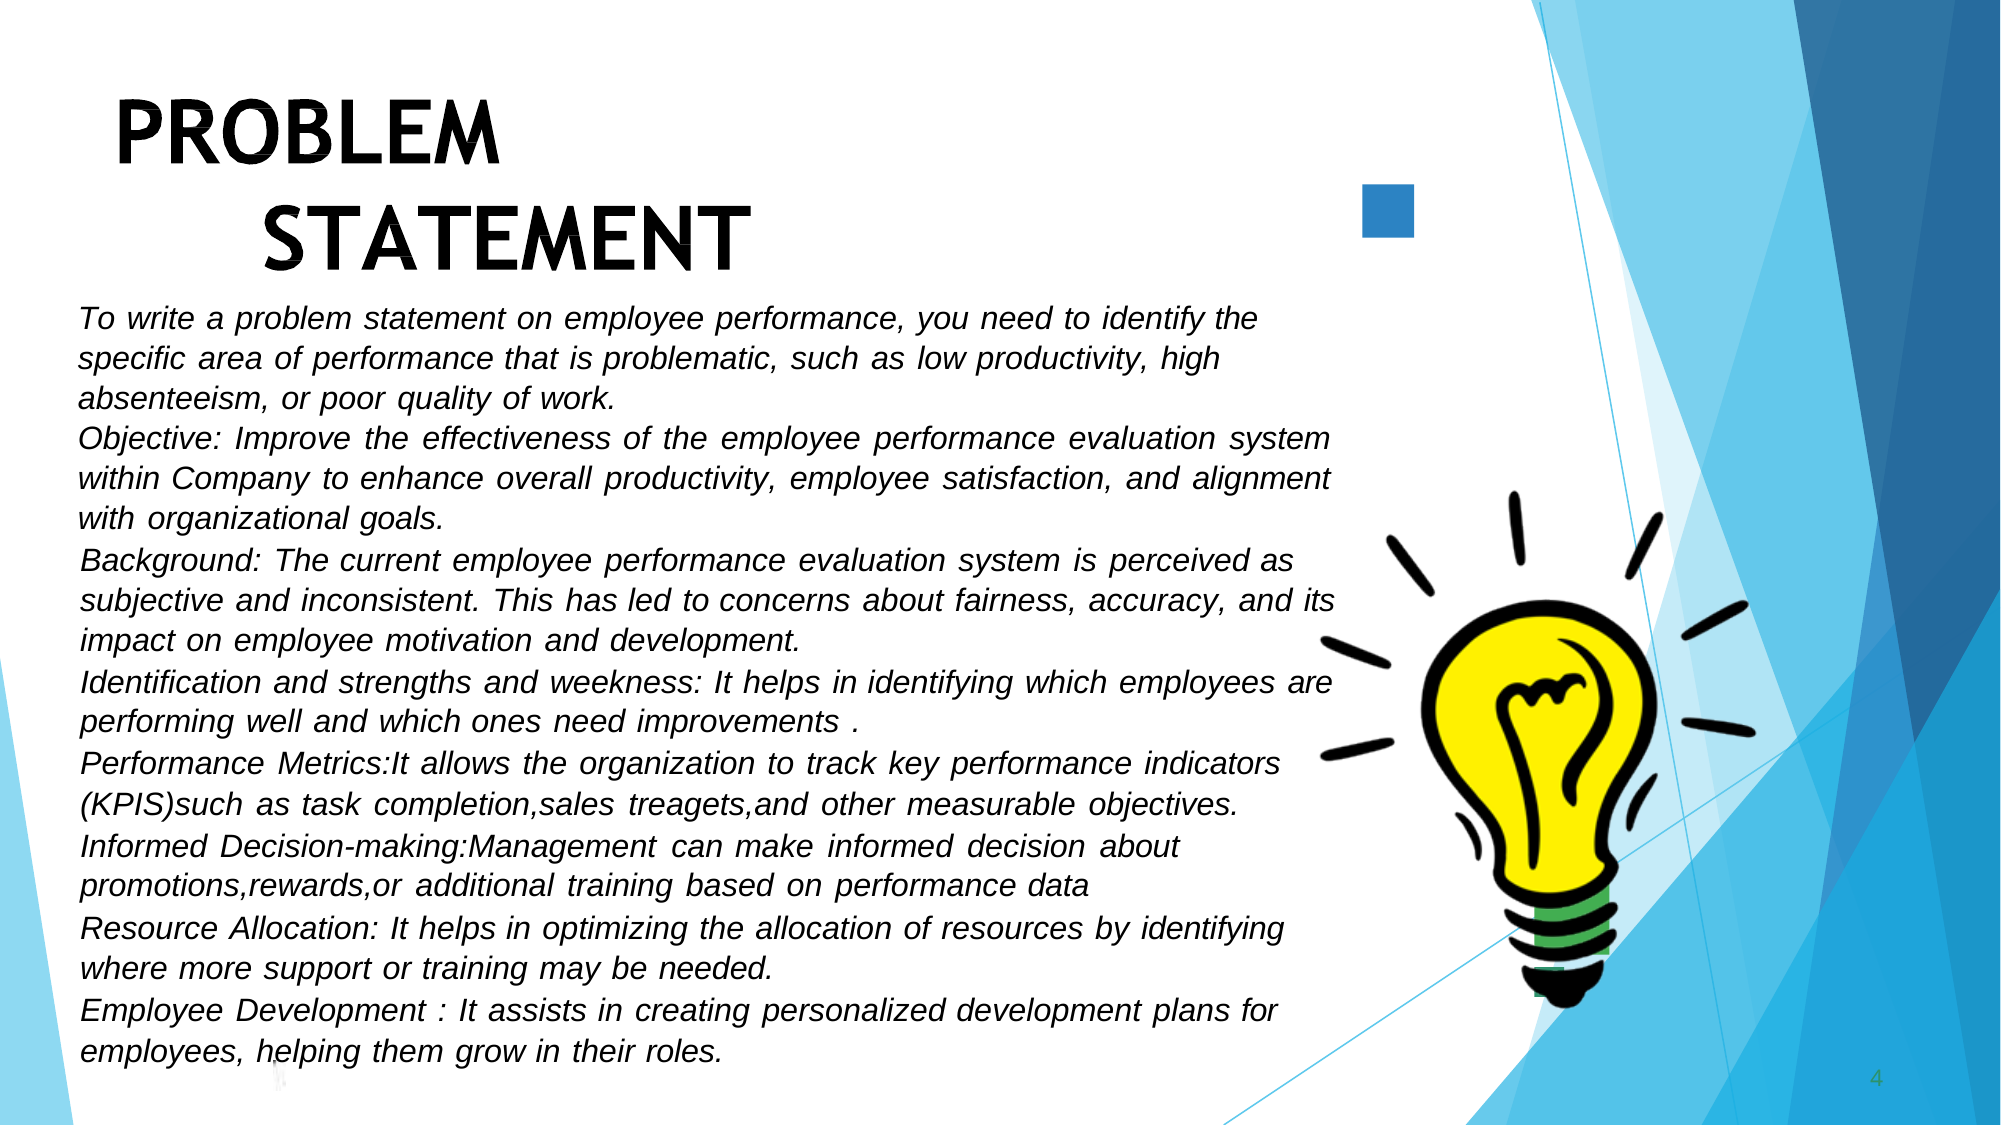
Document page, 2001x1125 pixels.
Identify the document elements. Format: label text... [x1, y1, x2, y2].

text_box To write a problem statement on employee performance, you need to identify the specific area of performance that is problematic, such as low productivity, high absenteeism, or poor quality of work. Objective: Improve the effectiveness of the employee performance evaluation system within Company to enhance overall productivity, employee satisfaction, and alignment with organizational goals. Background: The current employee performance evaluation system is perceived as subjective and inconsistent. This has led to concerns about fairness, accuracy, and its impact on employee motivation and development. Identification and strengths and weekness: It helps in identifying which employees are performing well and which ones need improvements . Performance Metrics:It allows the organization to track key performance indicators (KPIS)such as task completion,sales treagets,and other measurable objectives. Informed Decision-making:Management can make informed decision about promotions,rewards,or additional training based on performance data Resource Allocation: It helps in optimizing the allocation of resources by identifying where more support or training may be needed. Employee Development : It assists in creating personalized development plans for employees, helping them grow in their roles. [75, 294, 1346, 1072]
slide_number 4 [1851, 1062, 1891, 1094]
